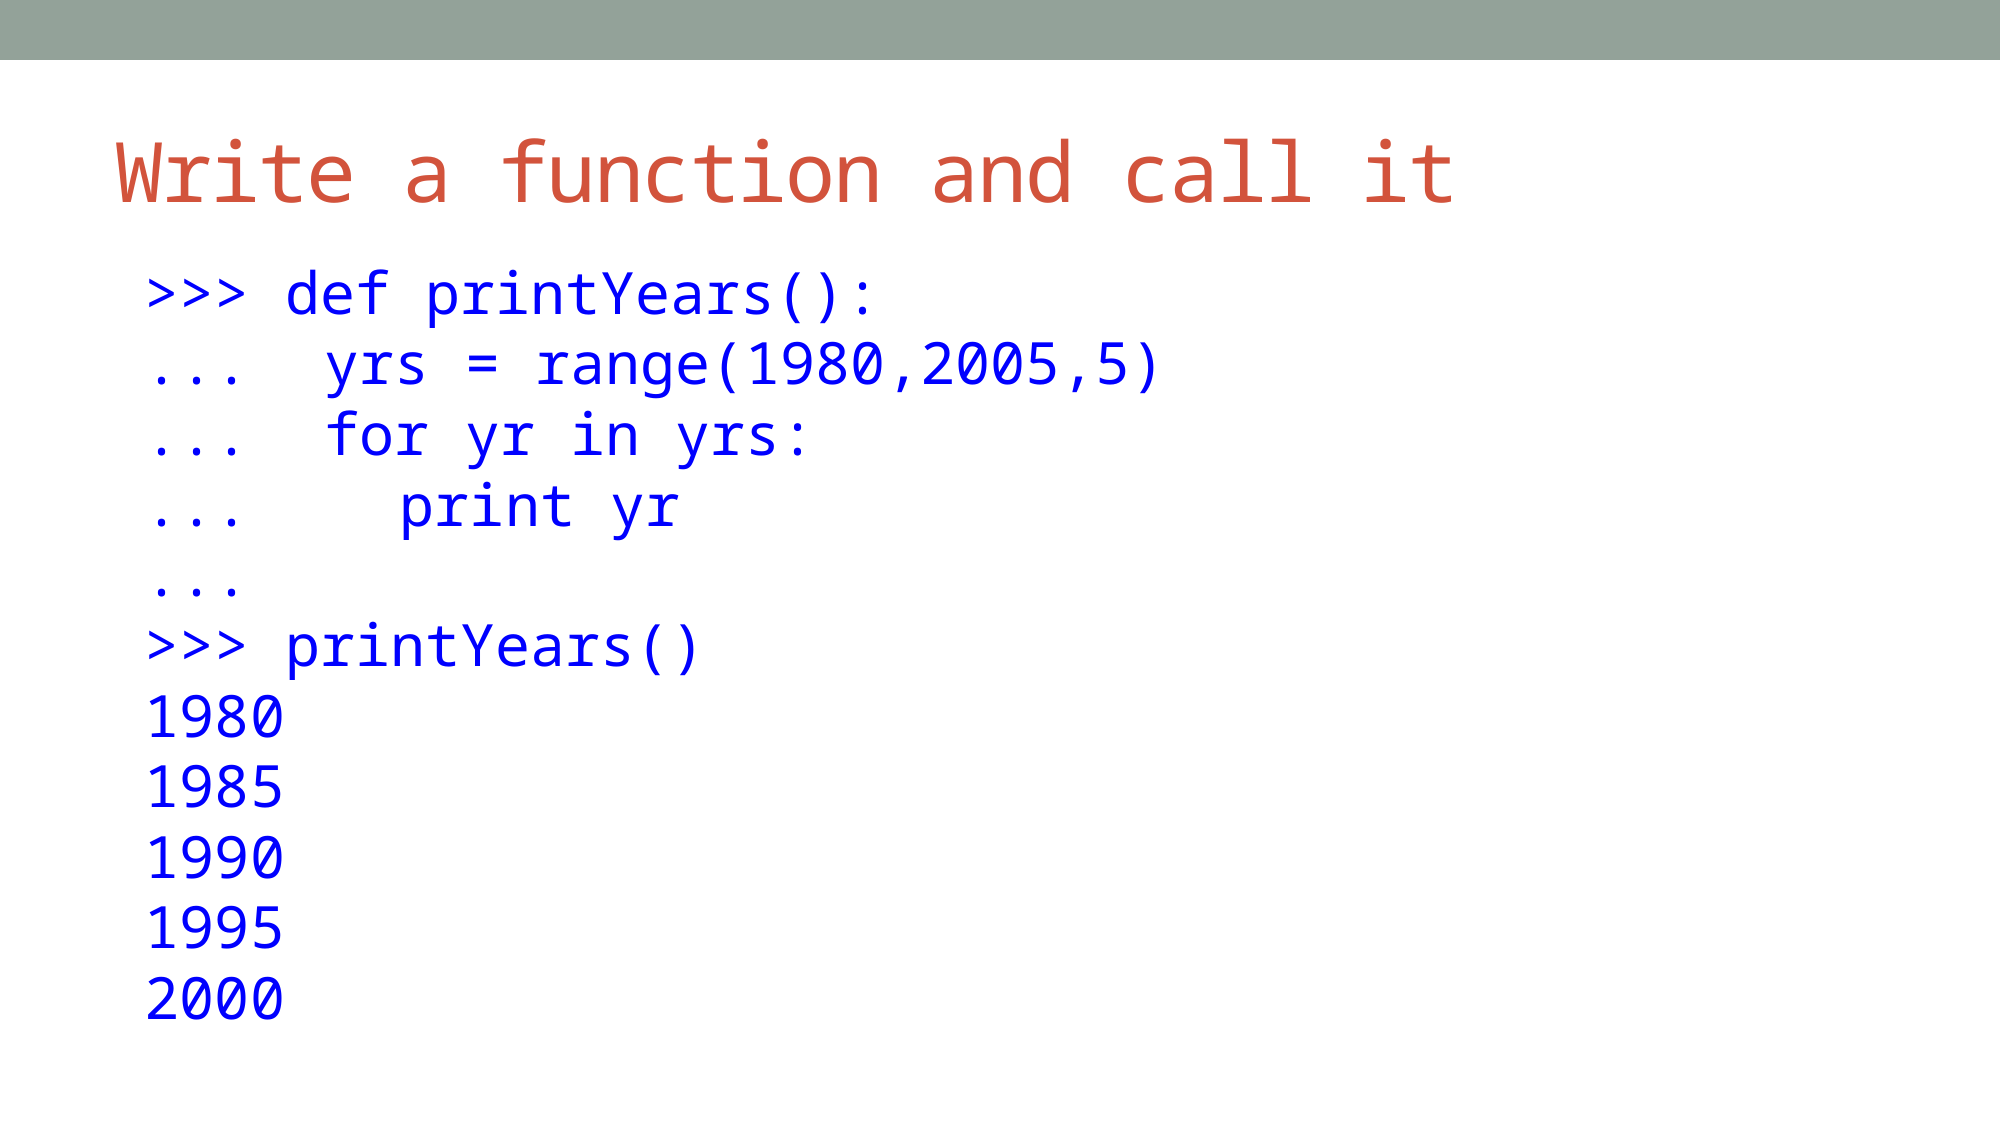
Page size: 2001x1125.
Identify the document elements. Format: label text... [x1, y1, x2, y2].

list >>> def printYears(): ... yrs = range(1980,2005,5) ... for yr in yrs: ... print yr ... >>> printYears() 1980 1985 1990 1995 2000 [99, 262, 1900, 1063]
title Write a function and call it [99, 87, 1900, 251]
